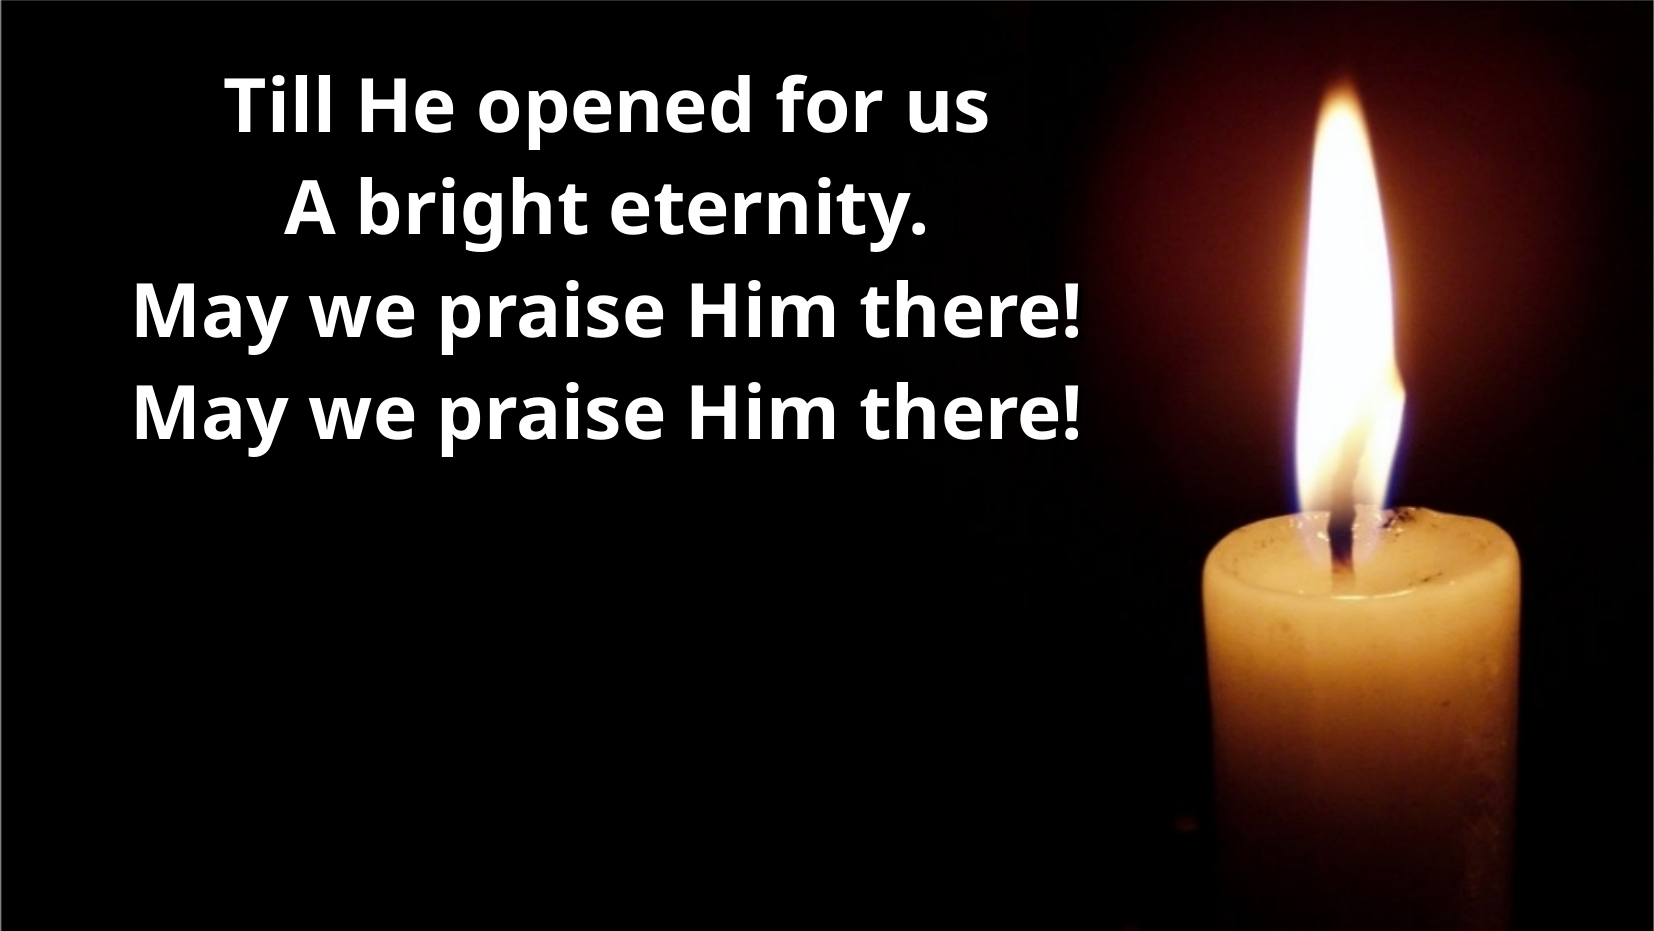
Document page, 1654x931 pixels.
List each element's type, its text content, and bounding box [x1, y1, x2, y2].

text_box Till He opened for us A bright eternity. May we praise Him there! May we praise Him there! [75, 45, 1141, 460]
picture [0, 0, 1654, 931]
